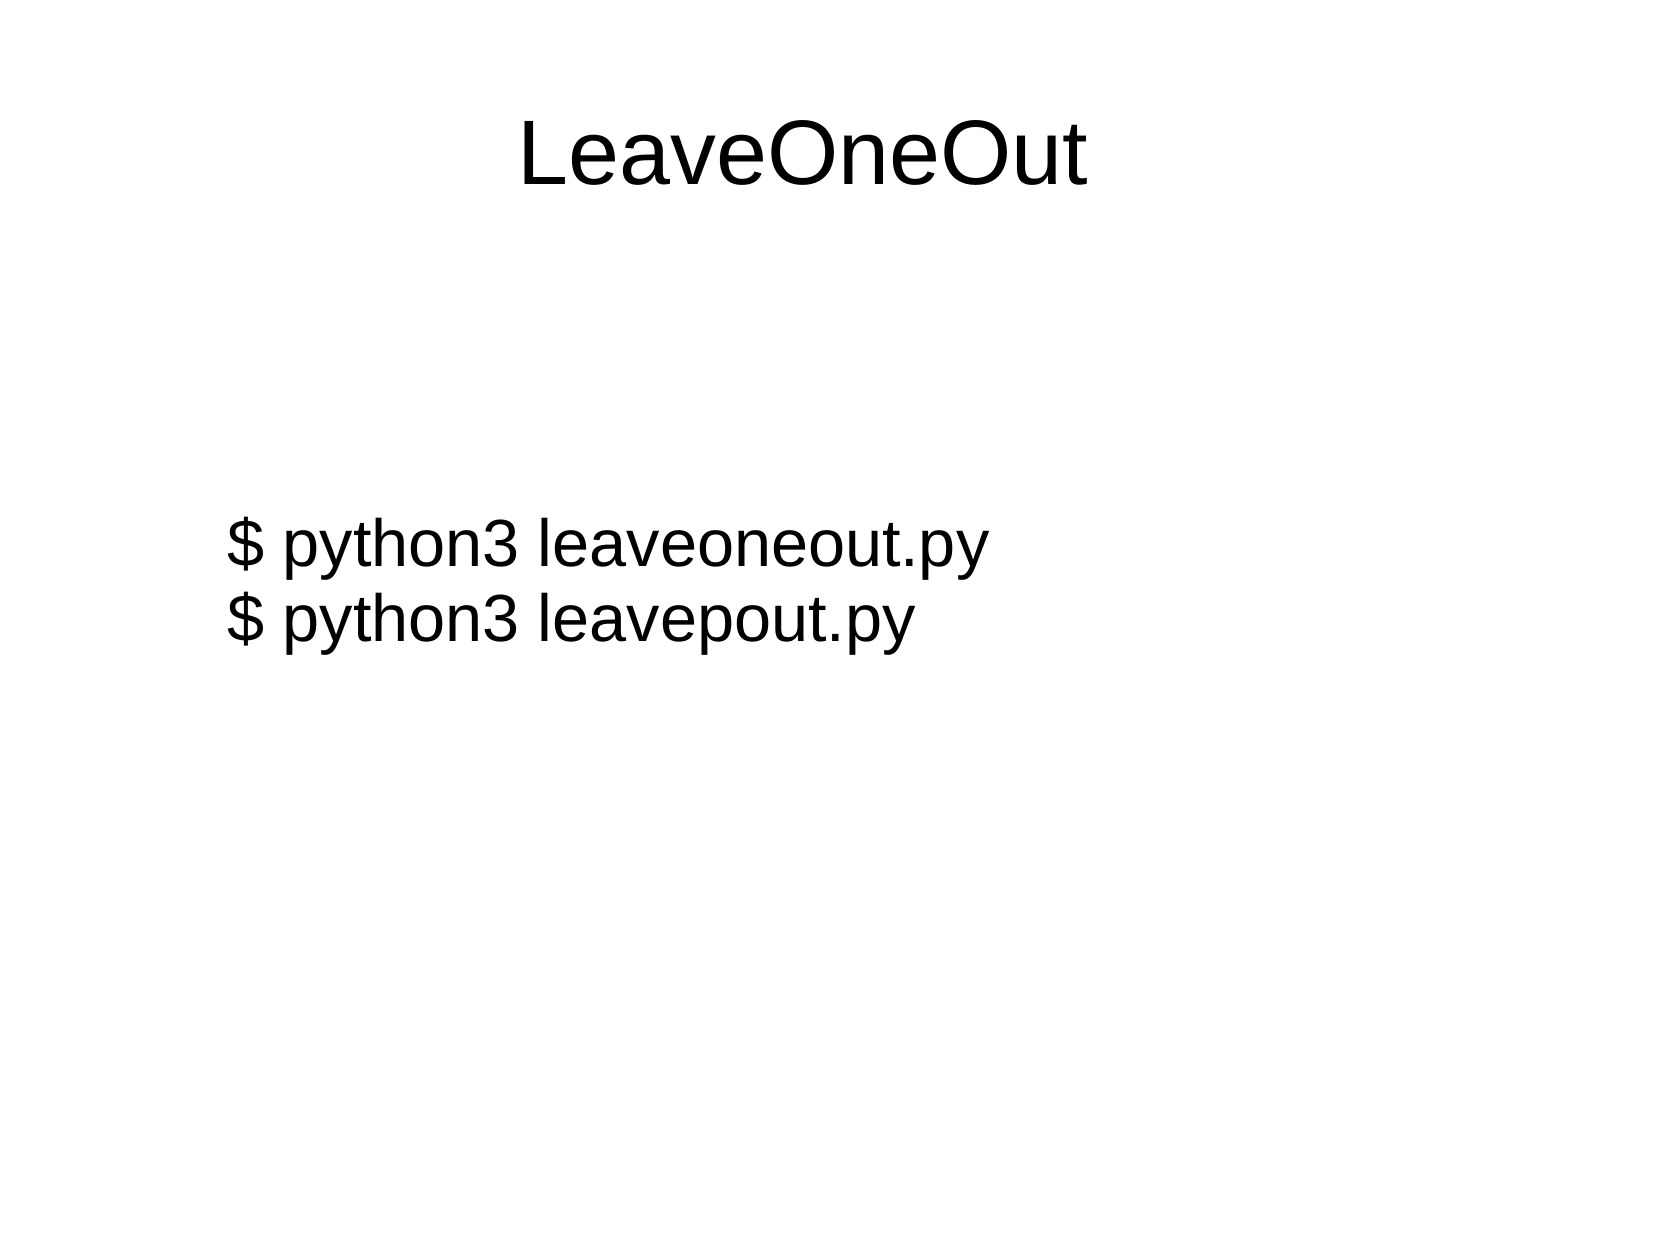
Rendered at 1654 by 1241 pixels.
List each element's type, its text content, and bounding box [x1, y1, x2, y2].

text_box $ python3 leaveoneout.py $ python3 leavepout.py [212, 498, 1453, 664]
title LeaveOneOut [59, 49, 1548, 257]
text_box [224, 520, 1524, 956]
